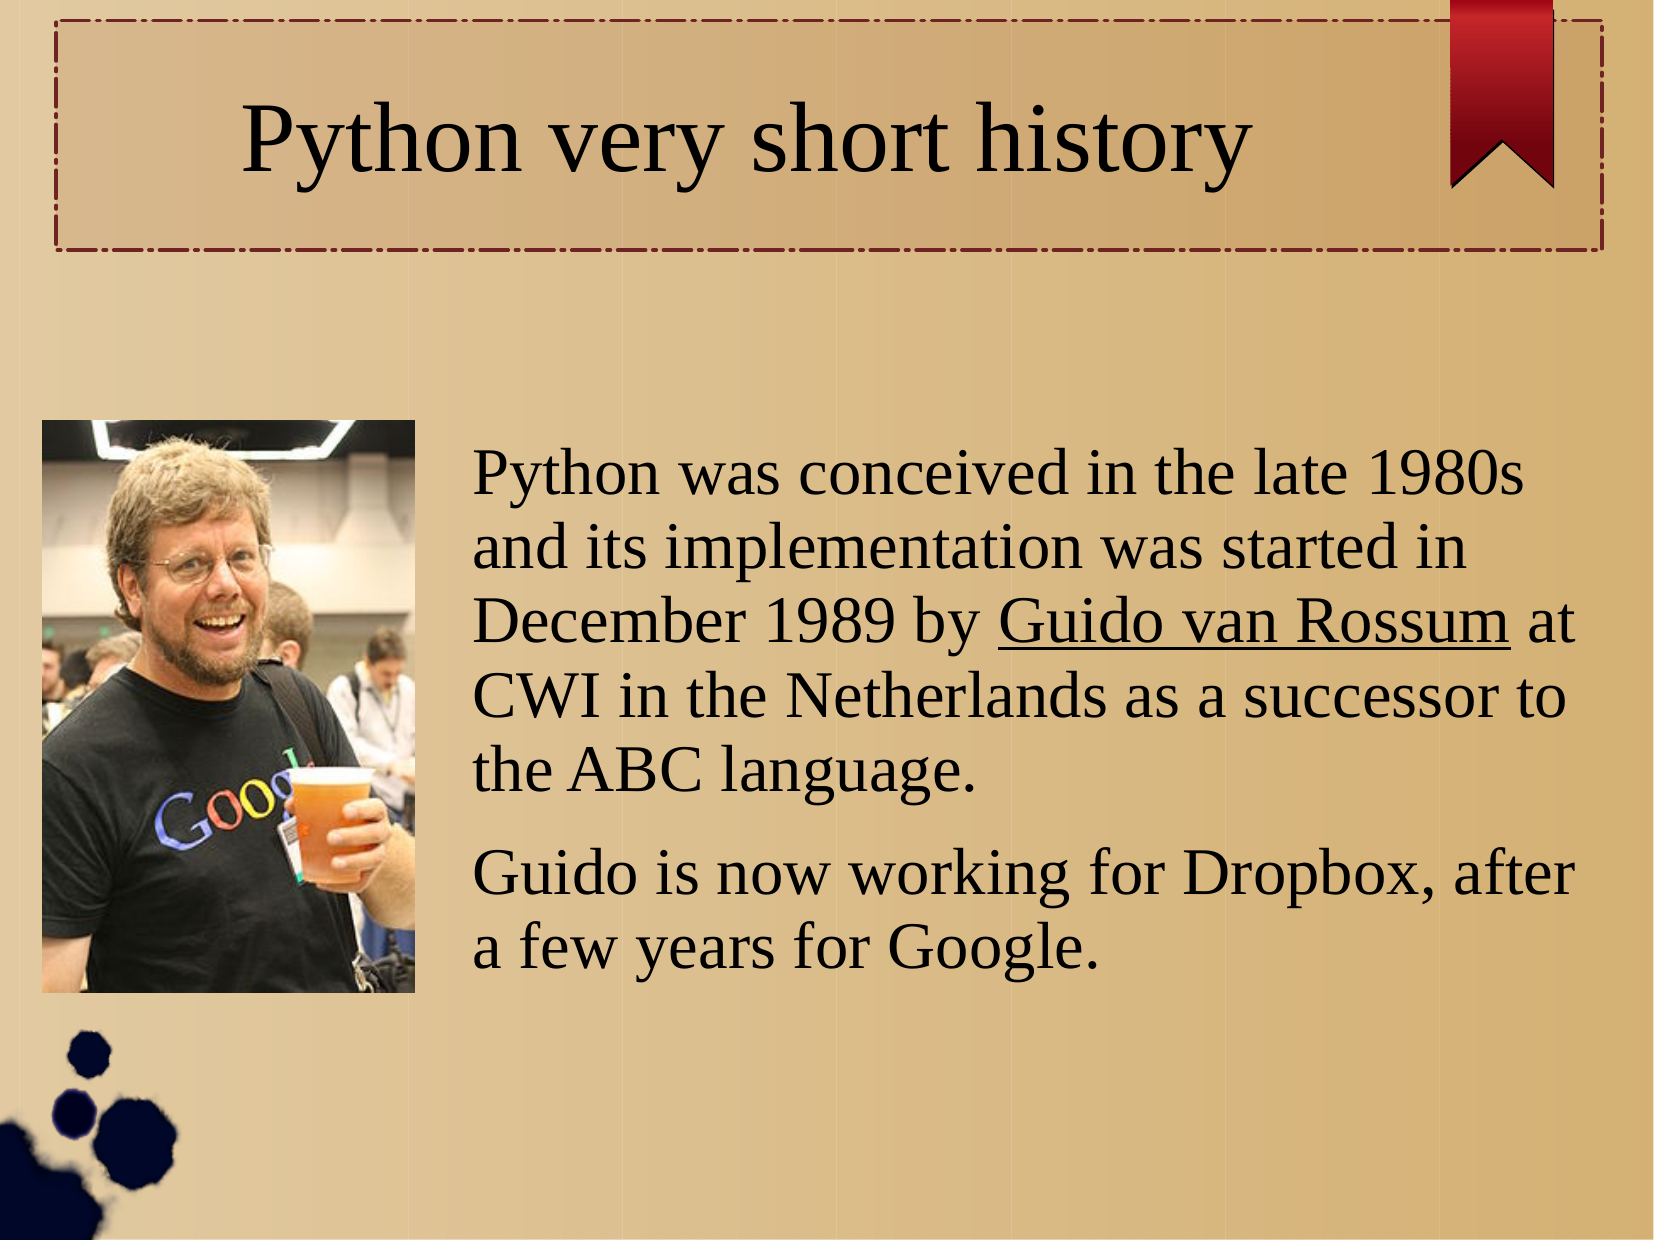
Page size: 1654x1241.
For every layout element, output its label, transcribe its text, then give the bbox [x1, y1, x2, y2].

list Python was conceived in the late 1980s and its implementation was started in December 1989 by Guido van Rossum at CWI in the Netherlands as a successor to the ABC language. Guido is now working for Dropbox, after a few years for Google. [472, 435, 1606, 990]
picture [42, 420, 415, 993]
title Python very short history [82, 47, 1412, 229]
